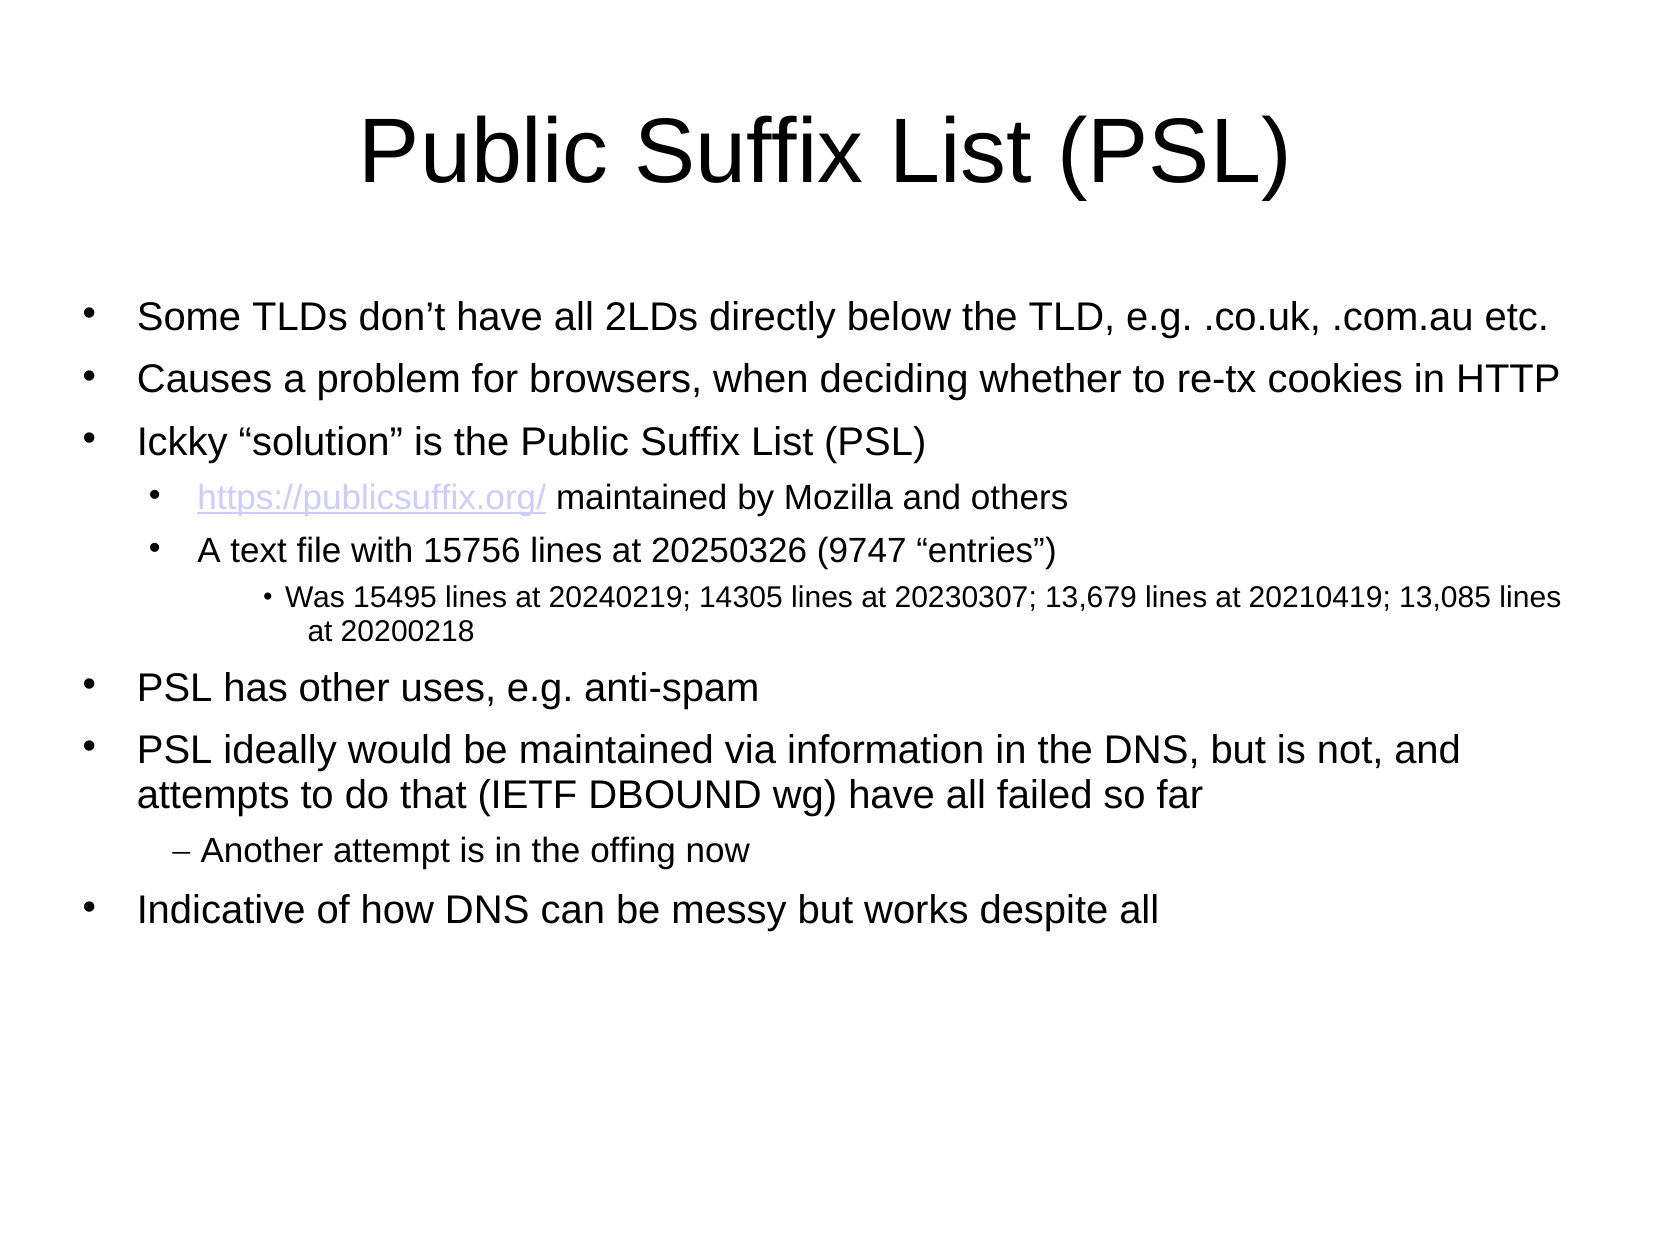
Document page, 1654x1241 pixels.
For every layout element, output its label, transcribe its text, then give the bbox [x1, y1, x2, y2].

title Public Suffix List (PSL) [82, 49, 1570, 256]
list Some TLDs don’t have all 2LDs directly below the TLD, e.g. .co.uk, .com.au etc. Causes a problem for browsers, when deciding whether to re-tx cookies in HTTP Ickky “solution” is the Public Suffix List (PSL) https://publicsuffix.org/ maintained by Mozilla and others A text file with 15756 lines at 20250326 (9747 “entries”) Was 15495 lines at 20240219; 14305 lines at 20230307; 13,679 lines at 20210419; 13,085 lines at 20200218 PSL has other uses, e.g. anti-spam PSL ideally would be maintained via information in the DNS, but is not, and attempts to do that (IETF DBOUND wg) have all failed so far Another attempt is in the offing now Indicative of how DNS can be messy but works despite all [82, 290, 1570, 1009]
